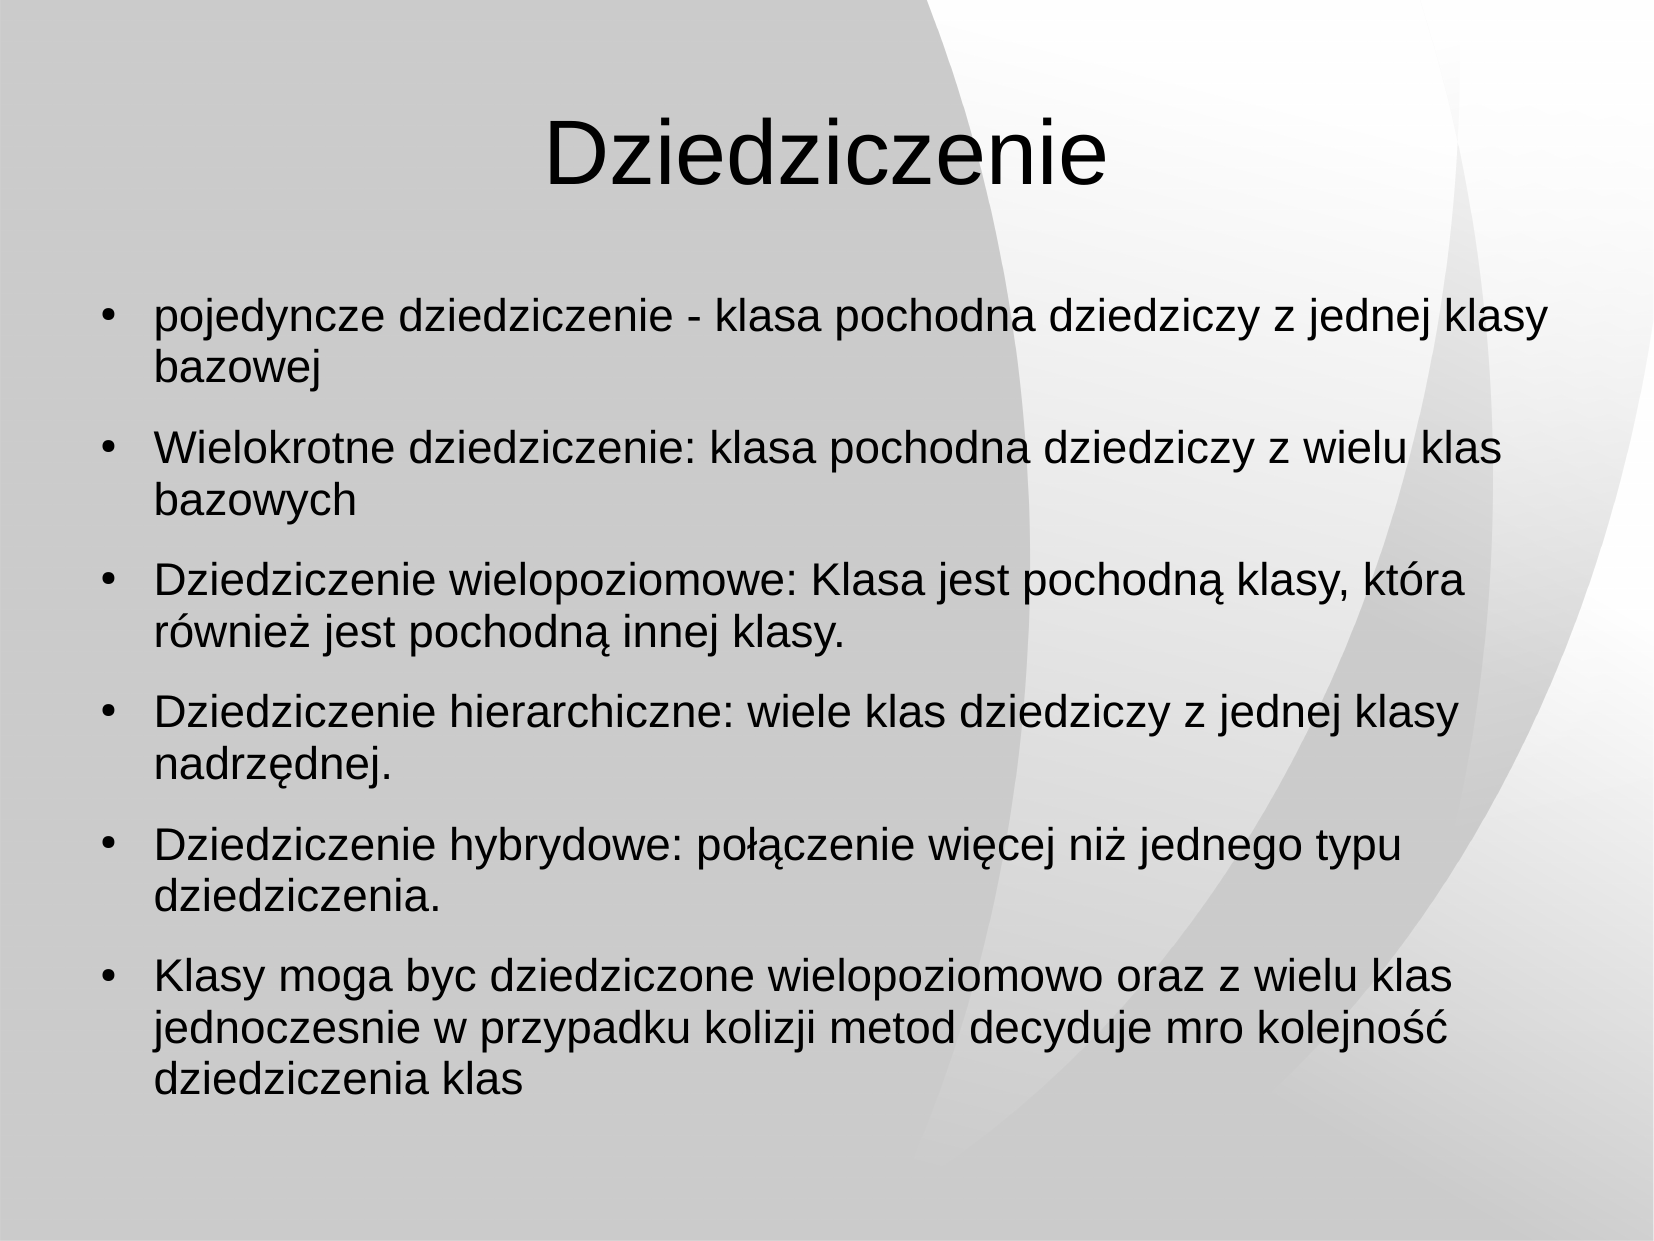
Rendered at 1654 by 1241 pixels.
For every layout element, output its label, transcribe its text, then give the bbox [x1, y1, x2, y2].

title Dziedziczenie [82, 49, 1571, 257]
list pojedyncze dziedziczenie - klasa pochodna dziedziczy z jednej klasy bazowej Wielokrotne dziedziczenie: klasa pochodna dziedziczy z wielu klas bazowych Dziedziczenie wielopoziomowe: Klasa jest pochodną klasy, która również jest pochodną innej klasy. Dziedziczenie hierarchiczne: wiele klas dziedziczy z jednej klasy nadrzędnej. Dziedziczenie hybrydowe: połączenie więcej niż jednego typu dziedziczenia. Klasy moga byc dziedziczone wielopoziomowo oraz z wielu klas jednoczesnie w przypadku kolizji metod decyduje mro kolejność dziedziczenia klas [82, 290, 1571, 1109]
picture [0, 0, 1654, 1241]
